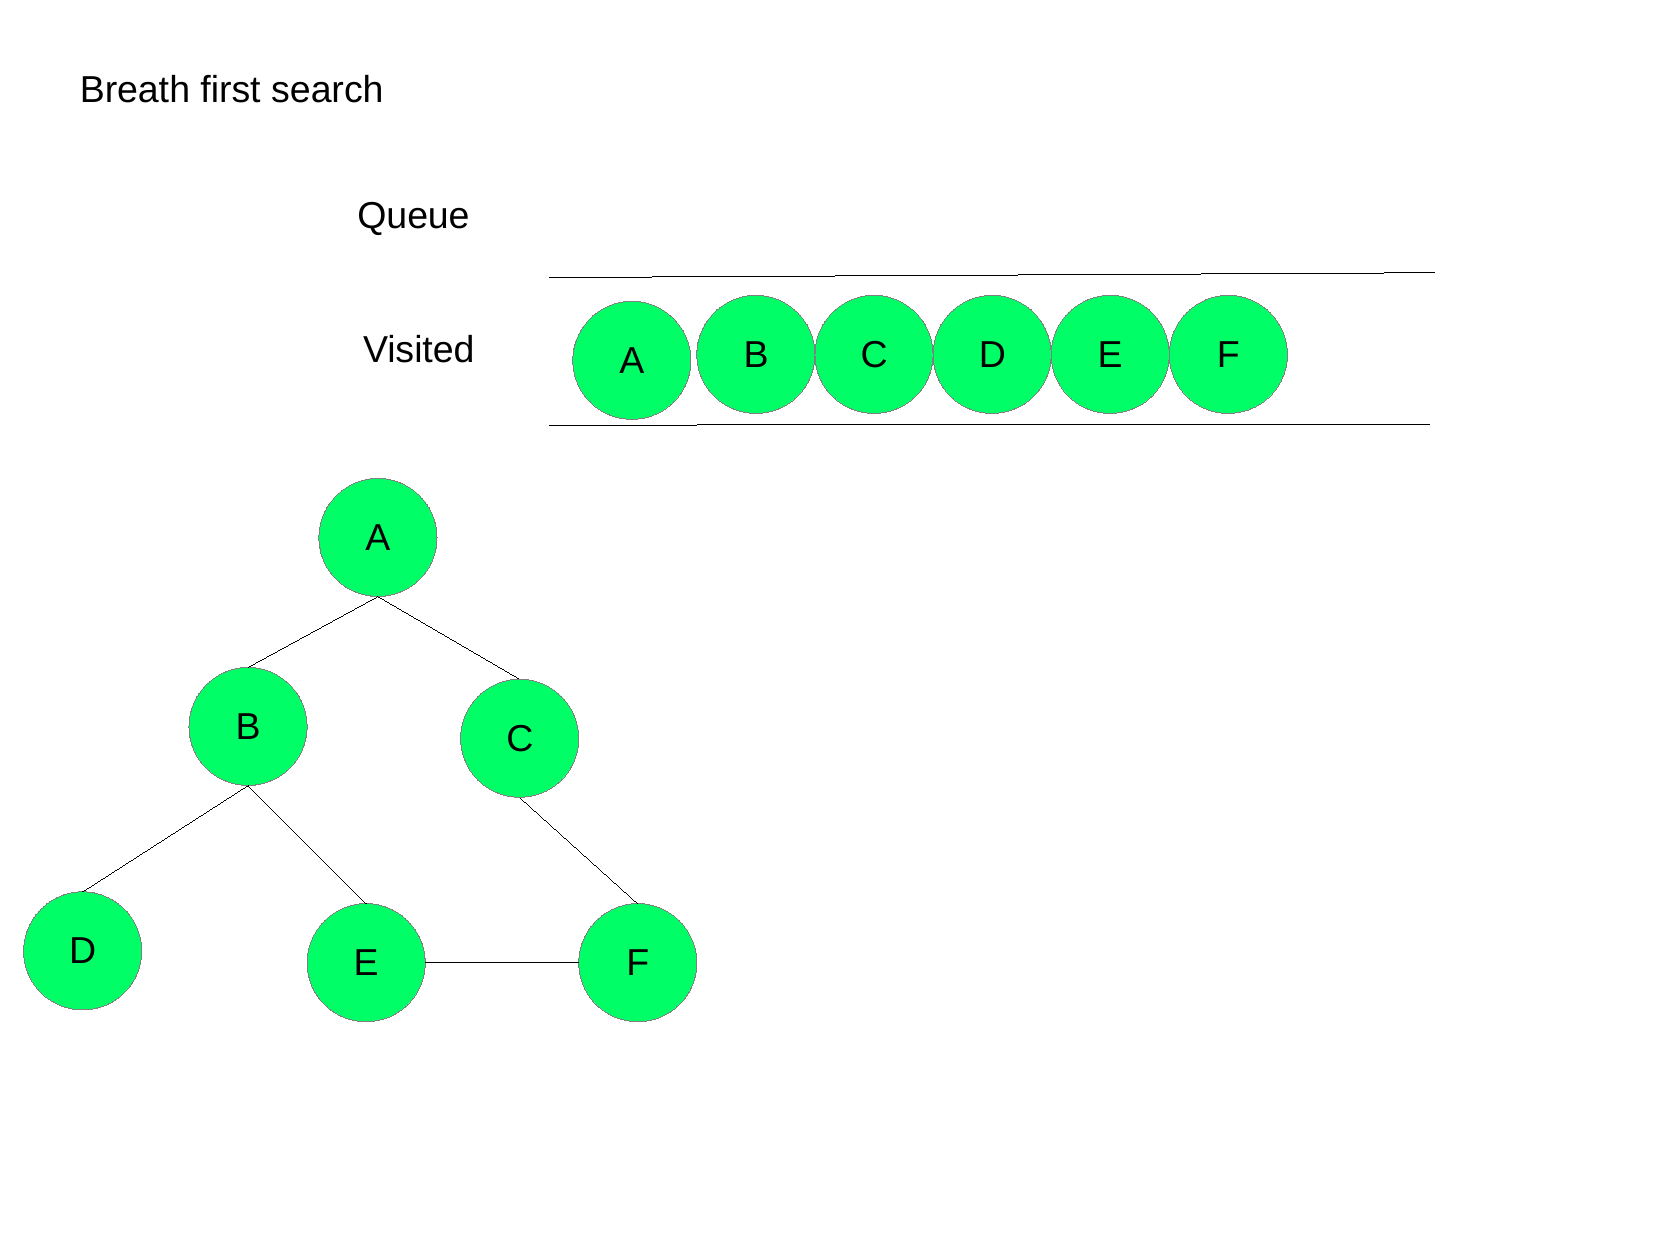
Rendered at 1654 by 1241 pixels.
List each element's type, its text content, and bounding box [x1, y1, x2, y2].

text_box Queue [342, 186, 508, 249]
text_box B [188, 667, 308, 786]
text_box F [1169, 295, 1288, 414]
text_box Visited [348, 321, 585, 378]
text_box E [307, 903, 426, 1022]
text_box E [1051, 295, 1169, 414]
text_box D [23, 891, 142, 1010]
text_box A [572, 301, 691, 420]
text_box C [460, 679, 579, 798]
text_box A [318, 478, 438, 597]
text_box Breath first search [59, 54, 851, 166]
text_box D [933, 295, 1051, 414]
text_box C [814, 295, 933, 414]
text_box F [578, 903, 697, 1022]
text_box B [696, 295, 815, 414]
